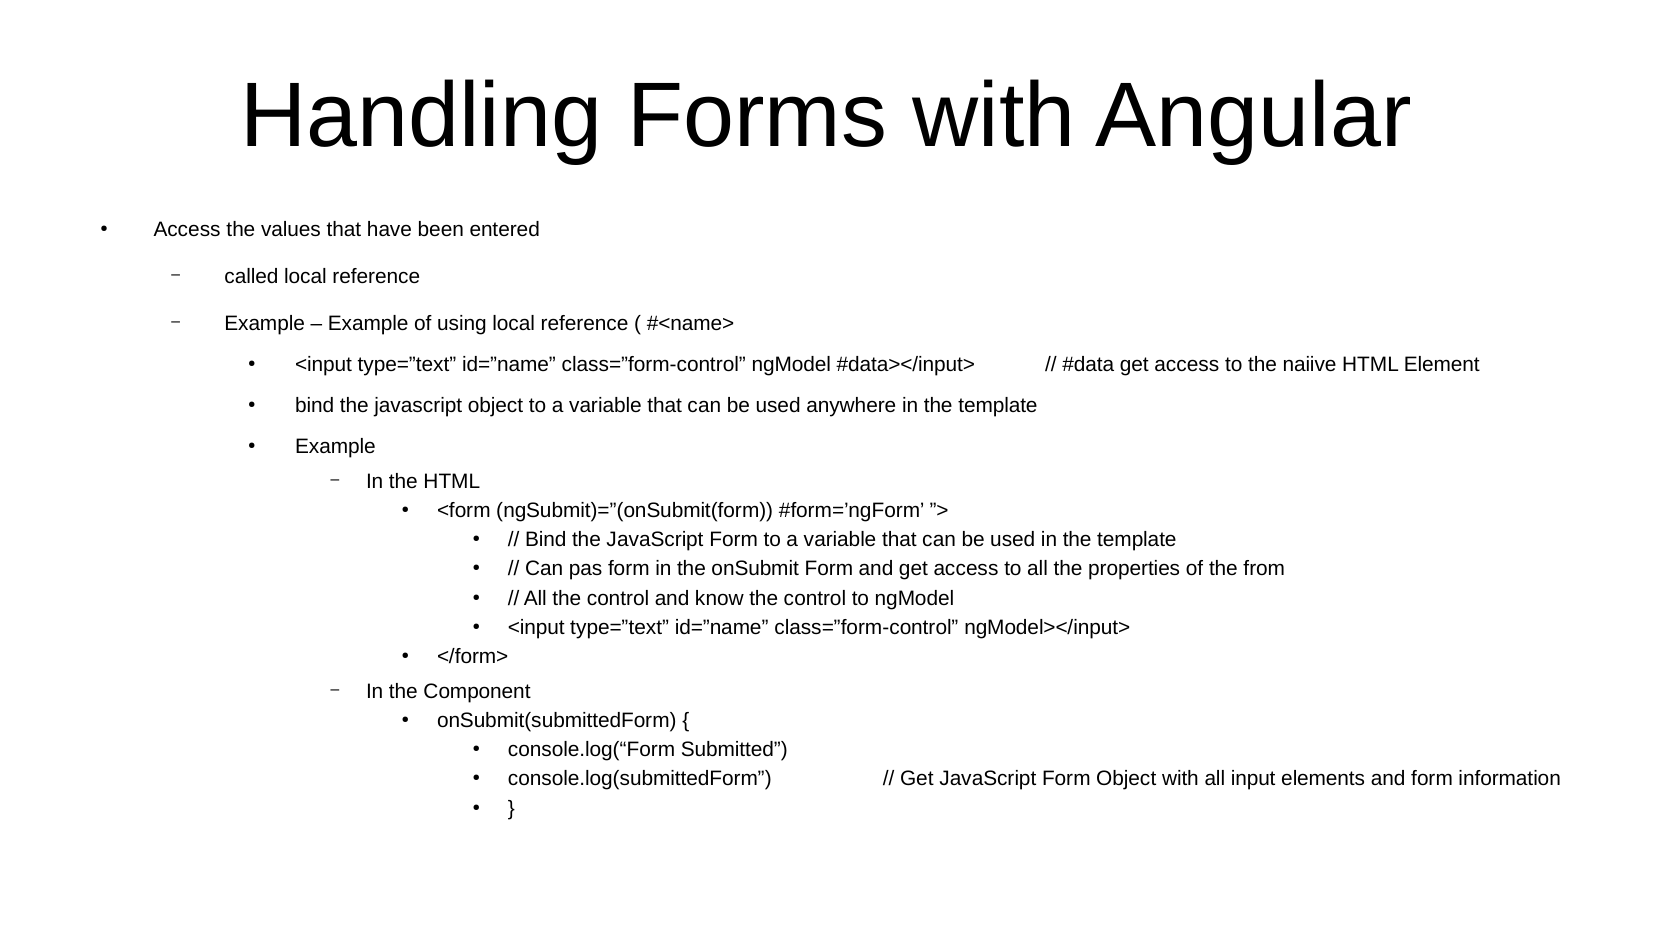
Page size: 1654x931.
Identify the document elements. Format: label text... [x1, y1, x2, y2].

title Handling Forms with Angular [82, 37, 1571, 193]
list Access the values that have been entered called local reference Example – Example of using local reference ( #<name> <input type=”text” id=”name” class=”form-control” ngModel #data></input> // #data get access to the naiive HTML Element bind the javascript object to a variable that can be used anywhere in the template Example In the HTML <form (ngSubmit)=”(onSubmit(form)) #form=’ngForm’ ”> // Bind the JavaScript Form to a variable that can be used in the template // Can pas form in the onSubmit Form and get access to all the properties of the from // All the control and know the control to ngModel <input type=”text” id=”name” class=”form-control” ngModel></input> </form> In the Component onSubmit(submittedForm) { console.log(“Form Submitted”) console.log(submittedForm”) // Get JavaScript Form Object with all input elements and form information } [82, 217, 1621, 916]
